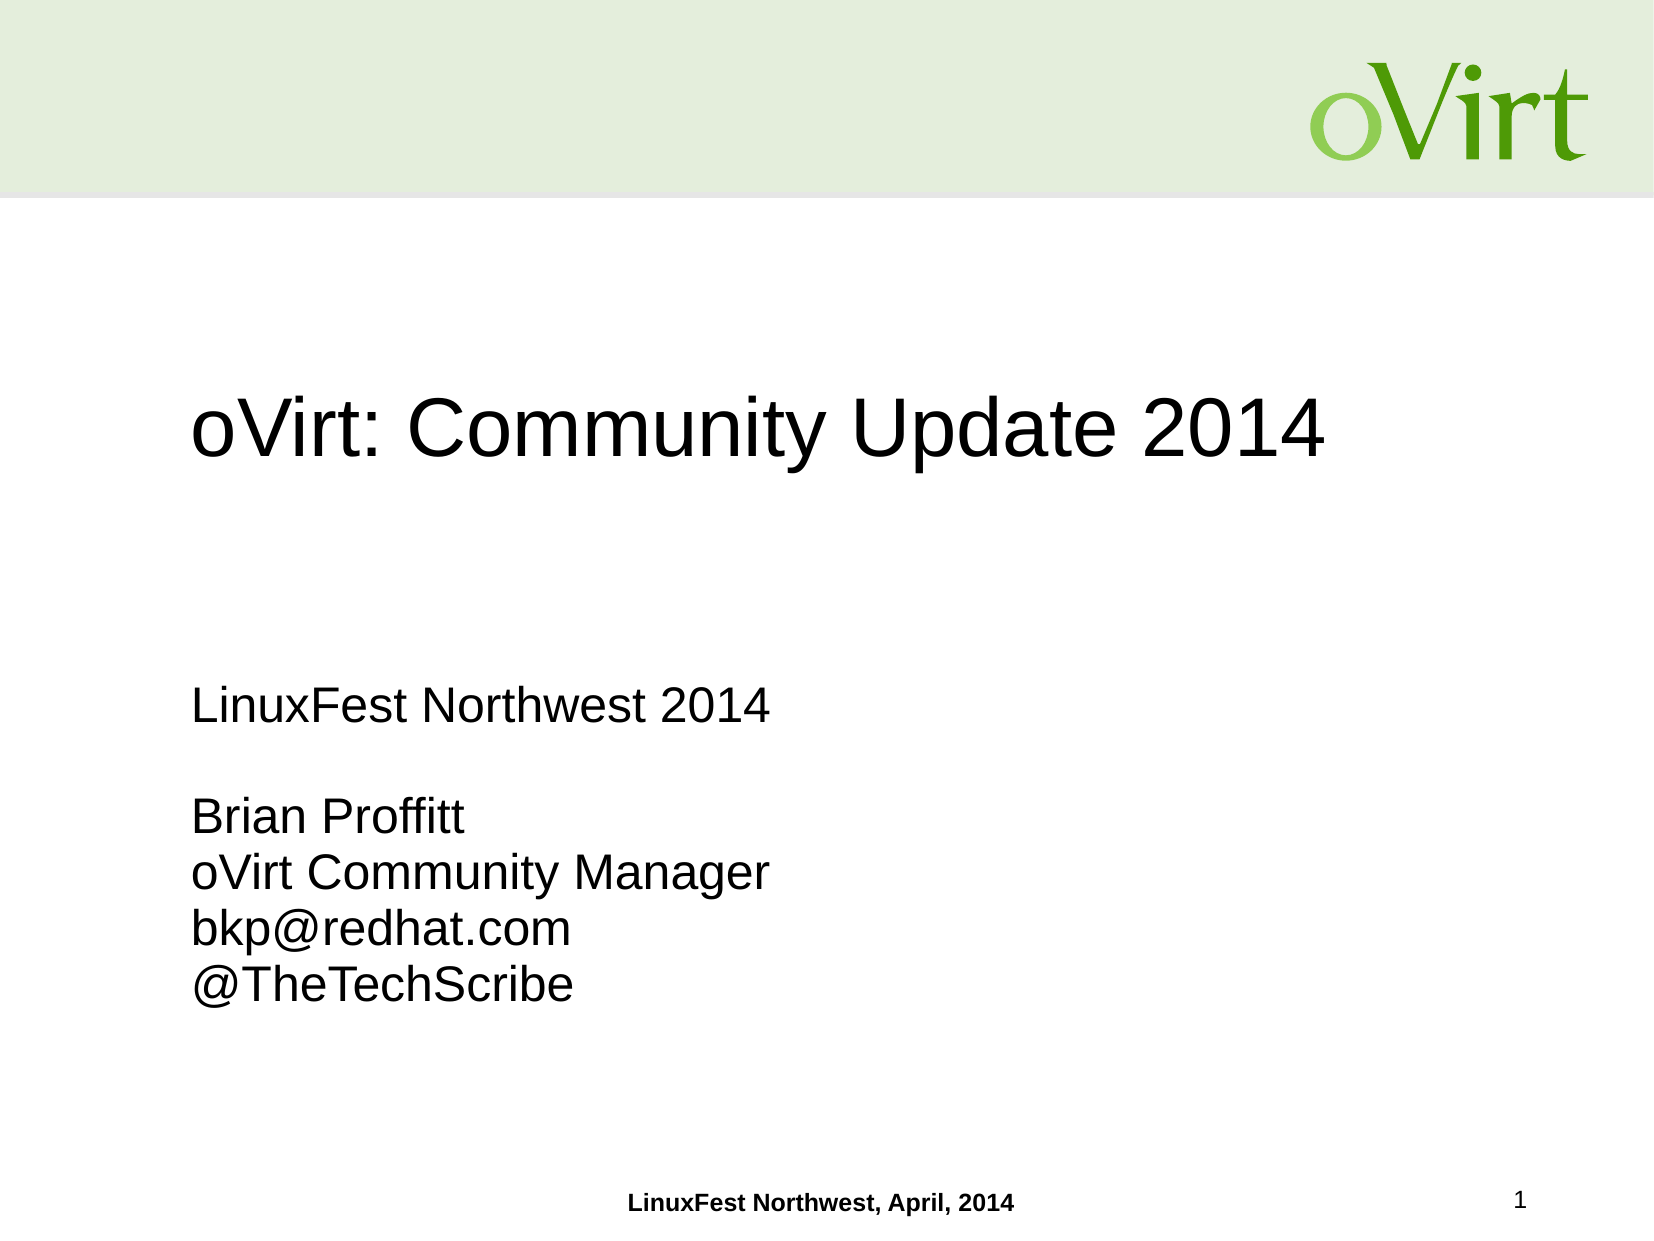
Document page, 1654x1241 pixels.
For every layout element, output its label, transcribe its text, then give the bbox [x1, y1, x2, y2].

text_box oVirt: Community Update 2014 [175, 374, 1549, 510]
text_box LinuxFest Northwest 2014 Brian Proffitt oVirt Community Manager bkp@redhat.com @TheTechScribe [176, 669, 1549, 1019]
